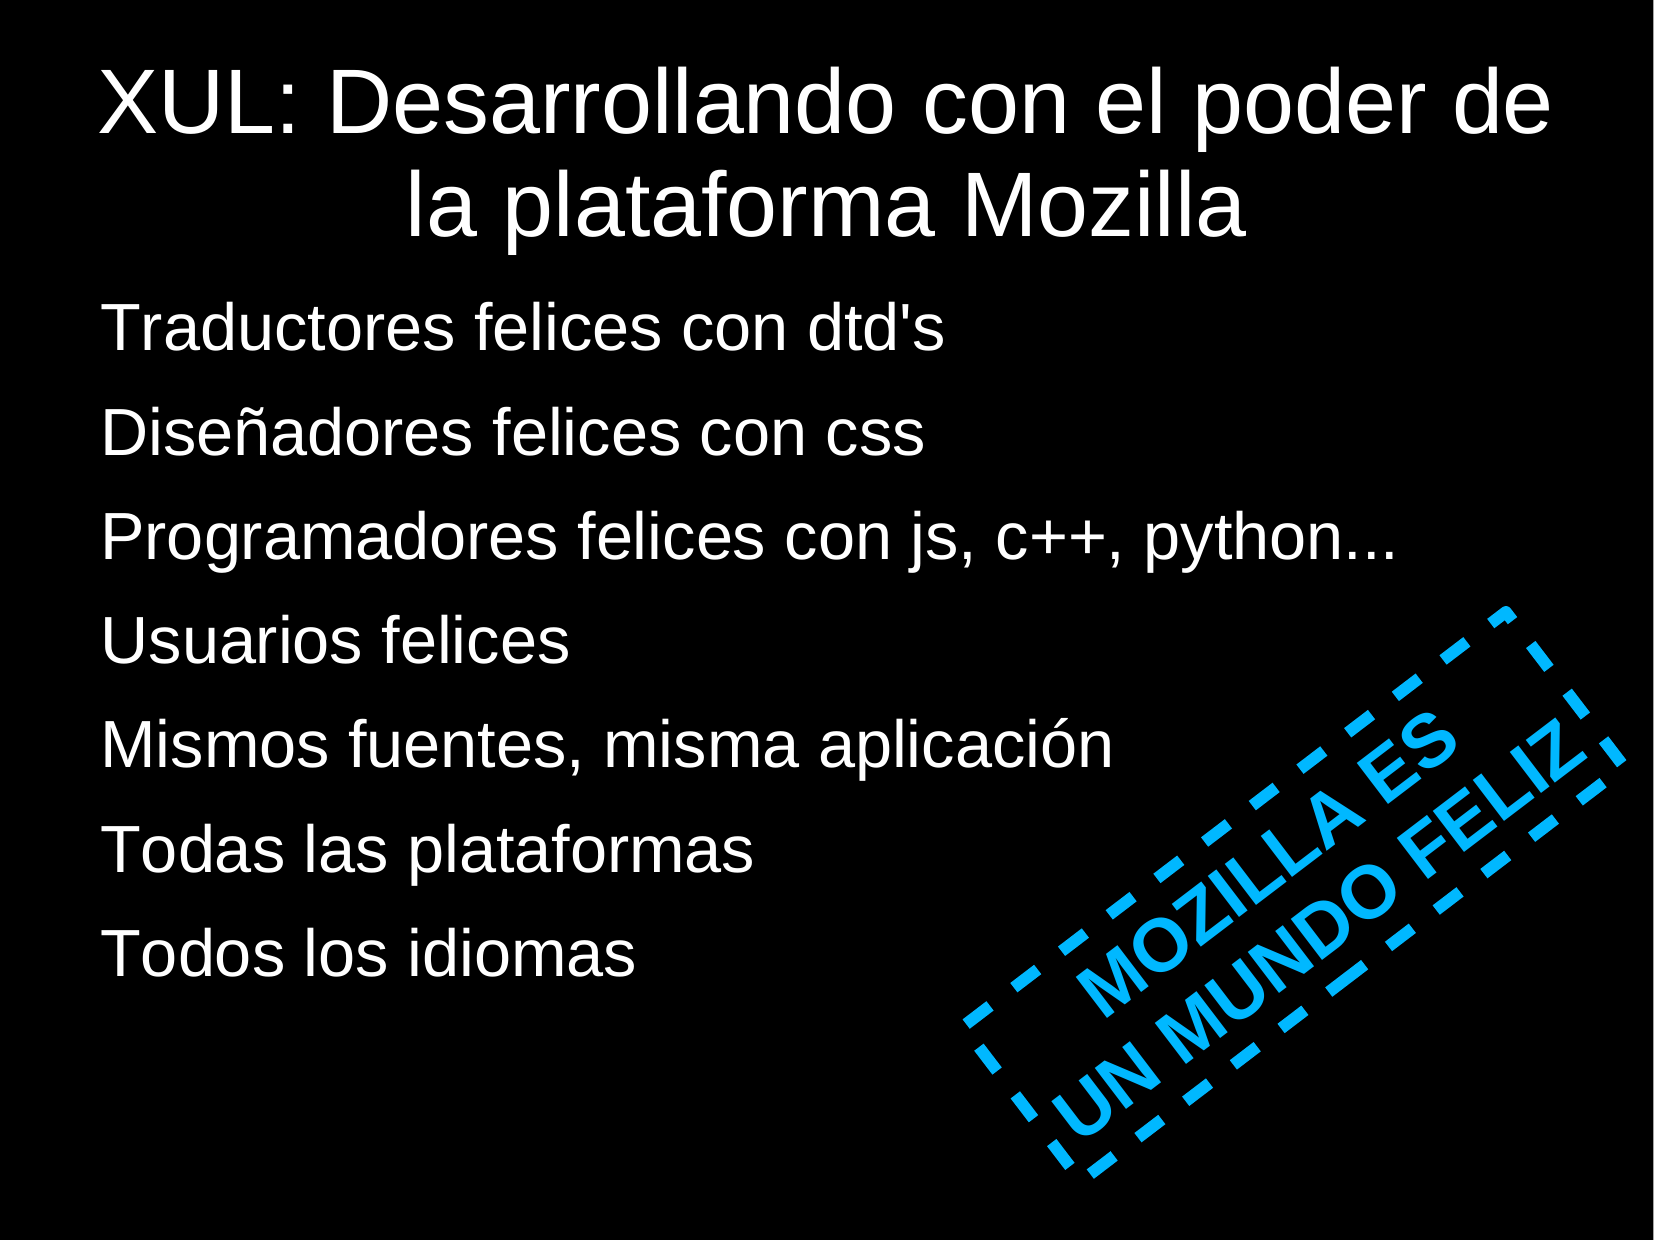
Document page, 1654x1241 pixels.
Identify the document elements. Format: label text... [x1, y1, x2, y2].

list Traductores felices con dtd's Diseñadores felices con css Programadores felices con js, c++, python... Usuarios felices Mismos fuentes, misma aplicación Todas las plataformas Todos los idiomas [82, 290, 1571, 1109]
title XUL: Desarrollando con el poder de la plataforma Mozilla [82, 49, 1571, 257]
list Traductores felices con dtd's Diseñadores felices con css Programadores felices con js, c++, python... Usuarios felices Mismos fuentes, misma aplicación Todas las plataformas Todos los idiomas [1177, 808, 1571, 1109]
text_box MOZILLA ES UN MUNDO FELIZ [963, 611, 1625, 1182]
